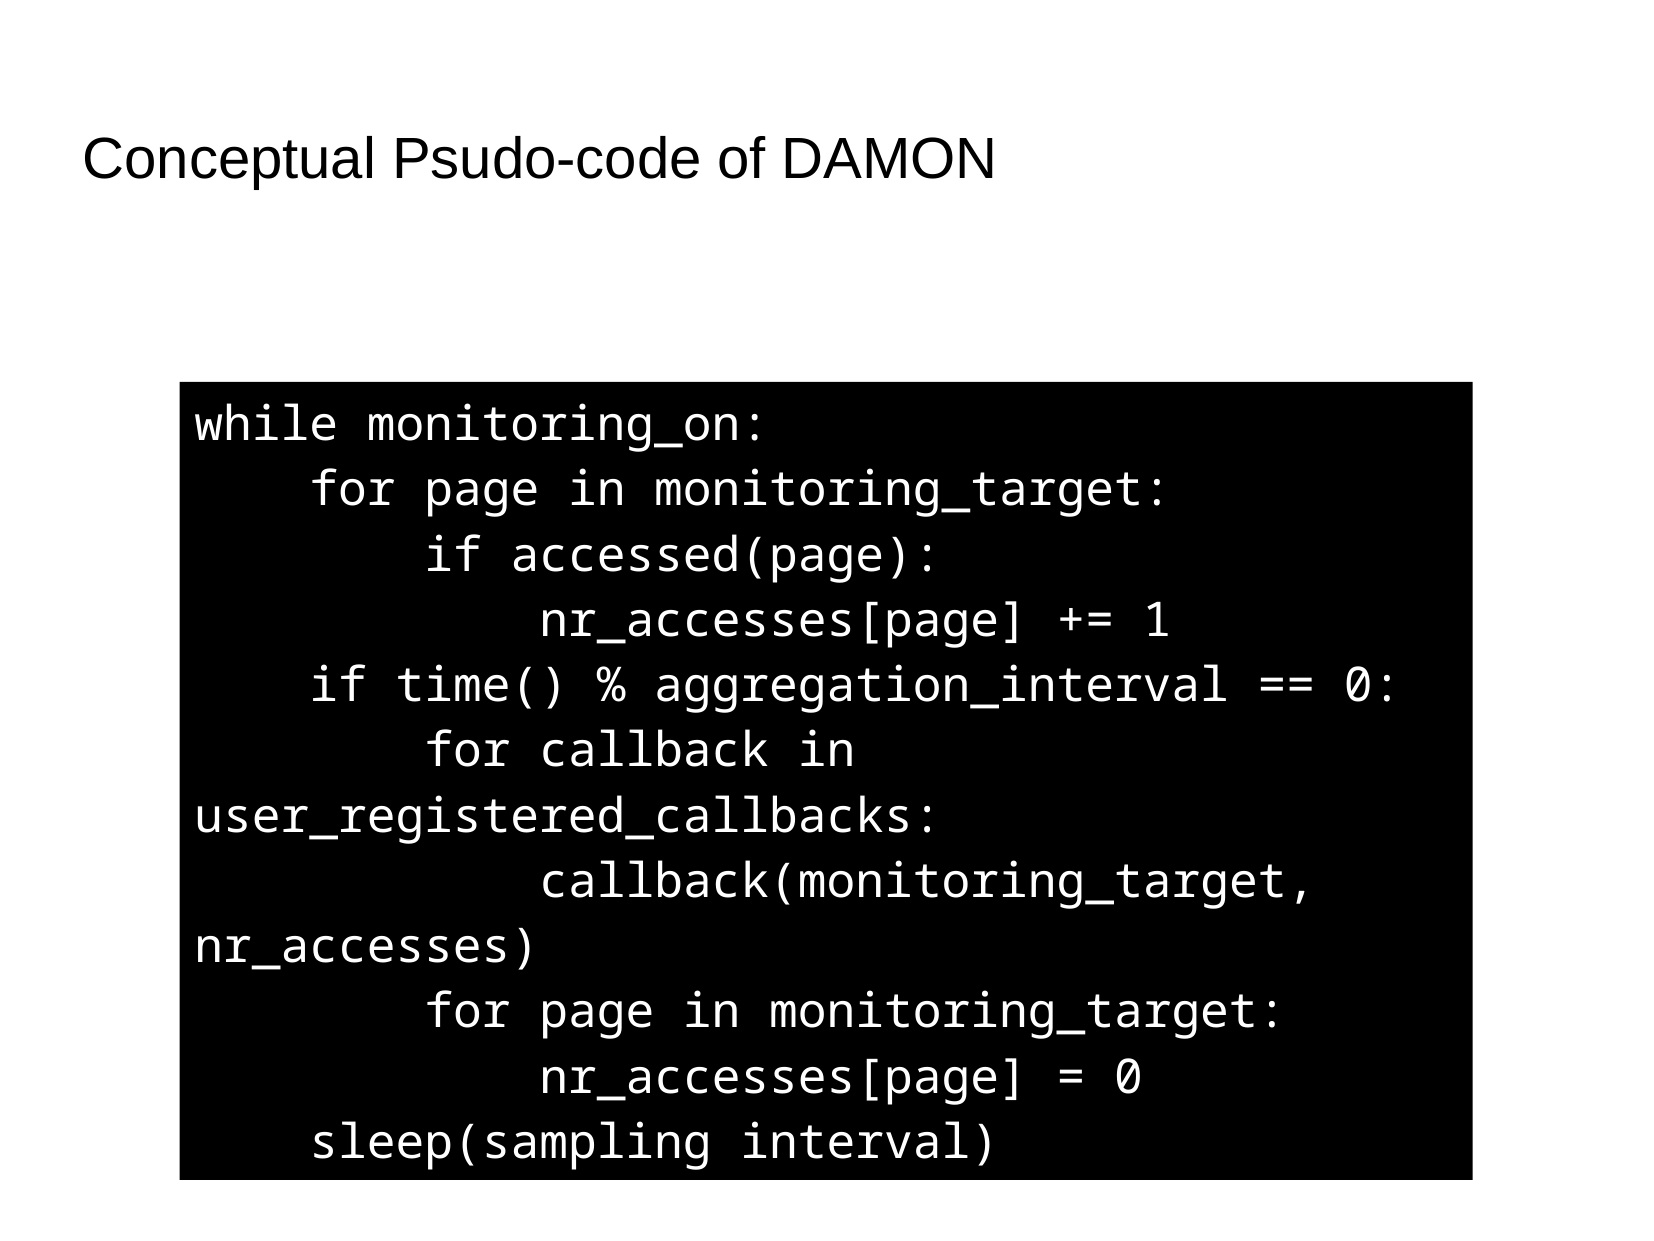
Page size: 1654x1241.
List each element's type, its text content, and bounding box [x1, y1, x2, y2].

title Conceptual Psudo-code of DAMON [82, 108, 1571, 210]
text_box while monitoring_on: for page in monitoring_target: if accessed(page): nr_accesses[page] += 1 if time() % aggregation_interval == 0: for callback in user_registered_callbacks: callback(monitoring_target, nr_accesses) for page in monitoring_target: nr_accesses[page] = 0 sleep(sampling interval) [179, 381, 1473, 892]
